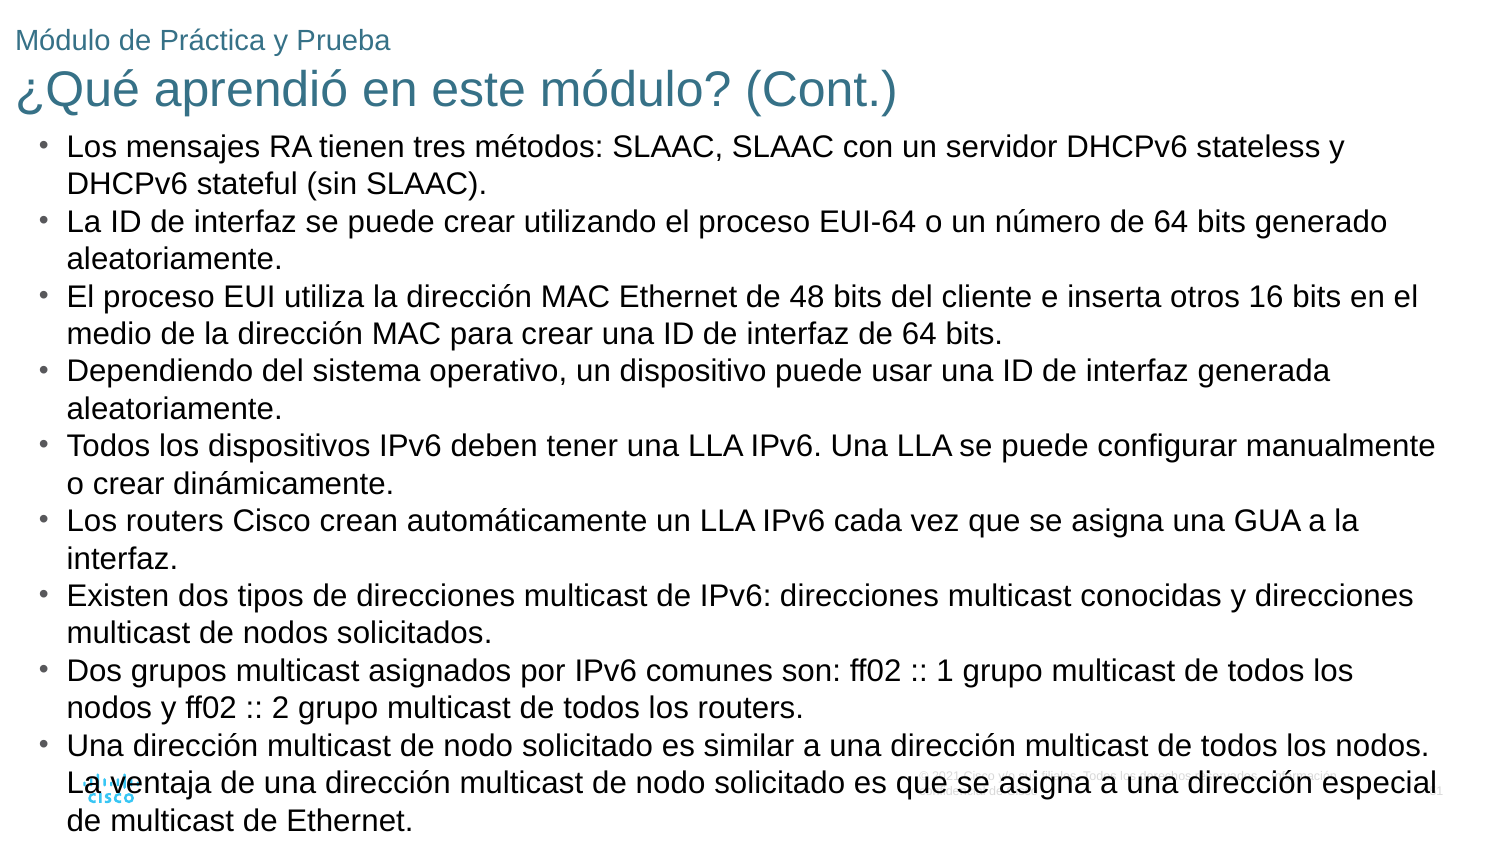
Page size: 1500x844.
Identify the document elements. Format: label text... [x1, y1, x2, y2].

list Los mensajes RA tienen tres métodos: SLAAC, SLAAC con un servidor DHCPv6 stateless y DHCPv6 stateful (sin SLAAC). La ID de interfaz se puede crear utilizando el proceso EUI-64 o un número de 64 bits generado aleatoriamente. El proceso EUI utiliza la dirección MAC Ethernet de 48 bits del cliente e inserta otros 16 bits en el medio de la dirección MAC para crear una ID de interfaz de 64 bits. Dependiendo del sistema operativo, un dispositivo puede usar una ID de interfaz generada aleatoriamente. Todos los dispositivos IPv6 deben tener una LLA IPv6. Una LLA se puede configurar manualmente o crear dinámicamente. Los routers Cisco crean automáticamente un LLA IPv6 cada vez que se asigna una GUA a la interfaz. Existen dos tipos de direcciones multicast de IPv6: direcciones multicast conocidas y direcciones multicast de nodos solicitados. Dos grupos multicast asignados por IPv6 comunes son: ff02 :: 1 grupo multicast de todos los nodos y ff02 :: 2 grupo multicast de todos los routers. Una dirección multicast de nodo solicitado es similar a una dirección multicast de todos los nodos. La ventaja de una dirección multicast de nodo solicitado es que se asigna a una dirección especial de multicast de Ethernet. IPv6 se diseñó teniendo en cuenta las subredes. Se utiliza un campo ID de subred independiente en IPv6 GUA para crear subredes. [23, 118, 1477, 801]
title Módulo de Práctica y Prueba ¿Qué aprendió en este módulo? (Cont.) [0, 6, 1500, 131]
